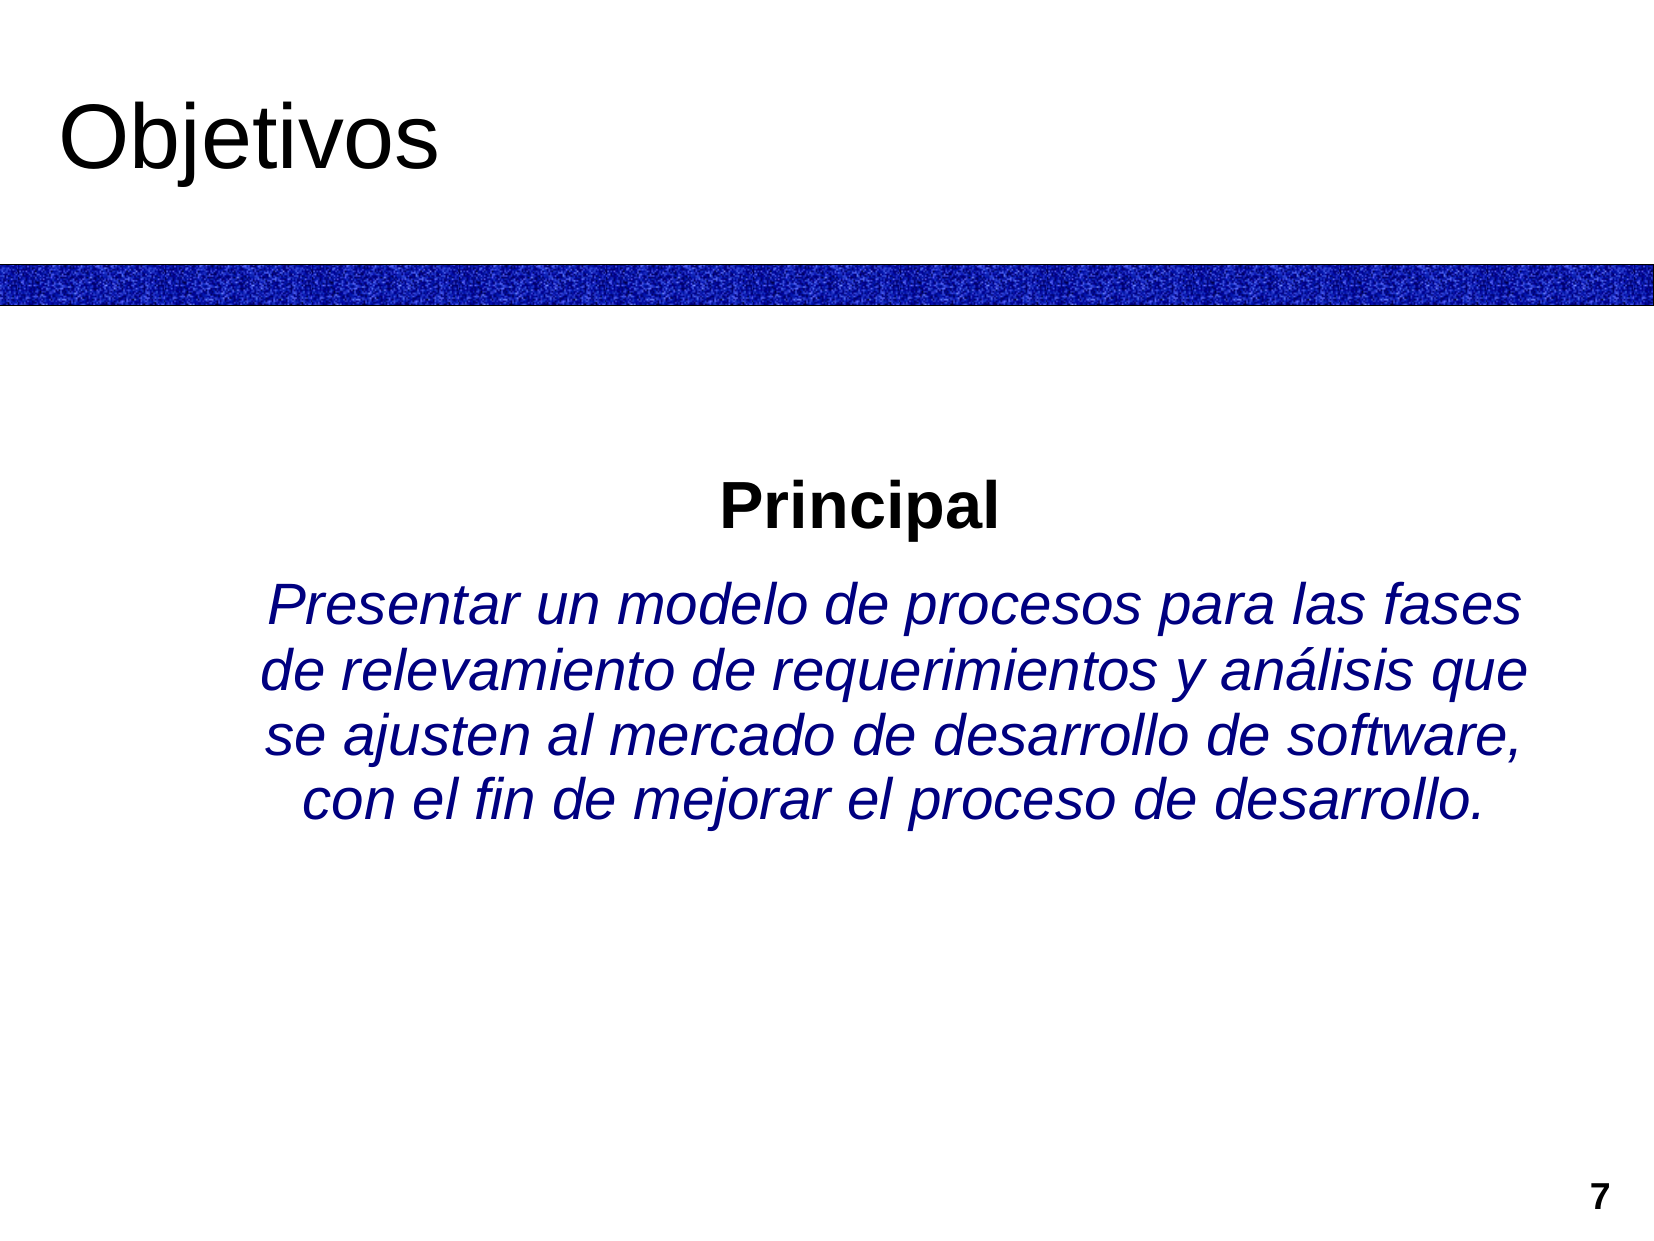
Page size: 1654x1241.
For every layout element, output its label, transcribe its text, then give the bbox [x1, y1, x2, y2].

picture [0, 265, 1653, 305]
title Objetivos [58, 14, 1595, 260]
list Principal Presentar un modelo de procesos para las fases de relevamiento de requerimientos y análisis que se ajusten al mercado de desarrollo de software, con el fin de mejorar el proceso de desarrollo. [101, 363, 1549, 831]
text_box <número> [1575, 1168, 1654, 1240]
